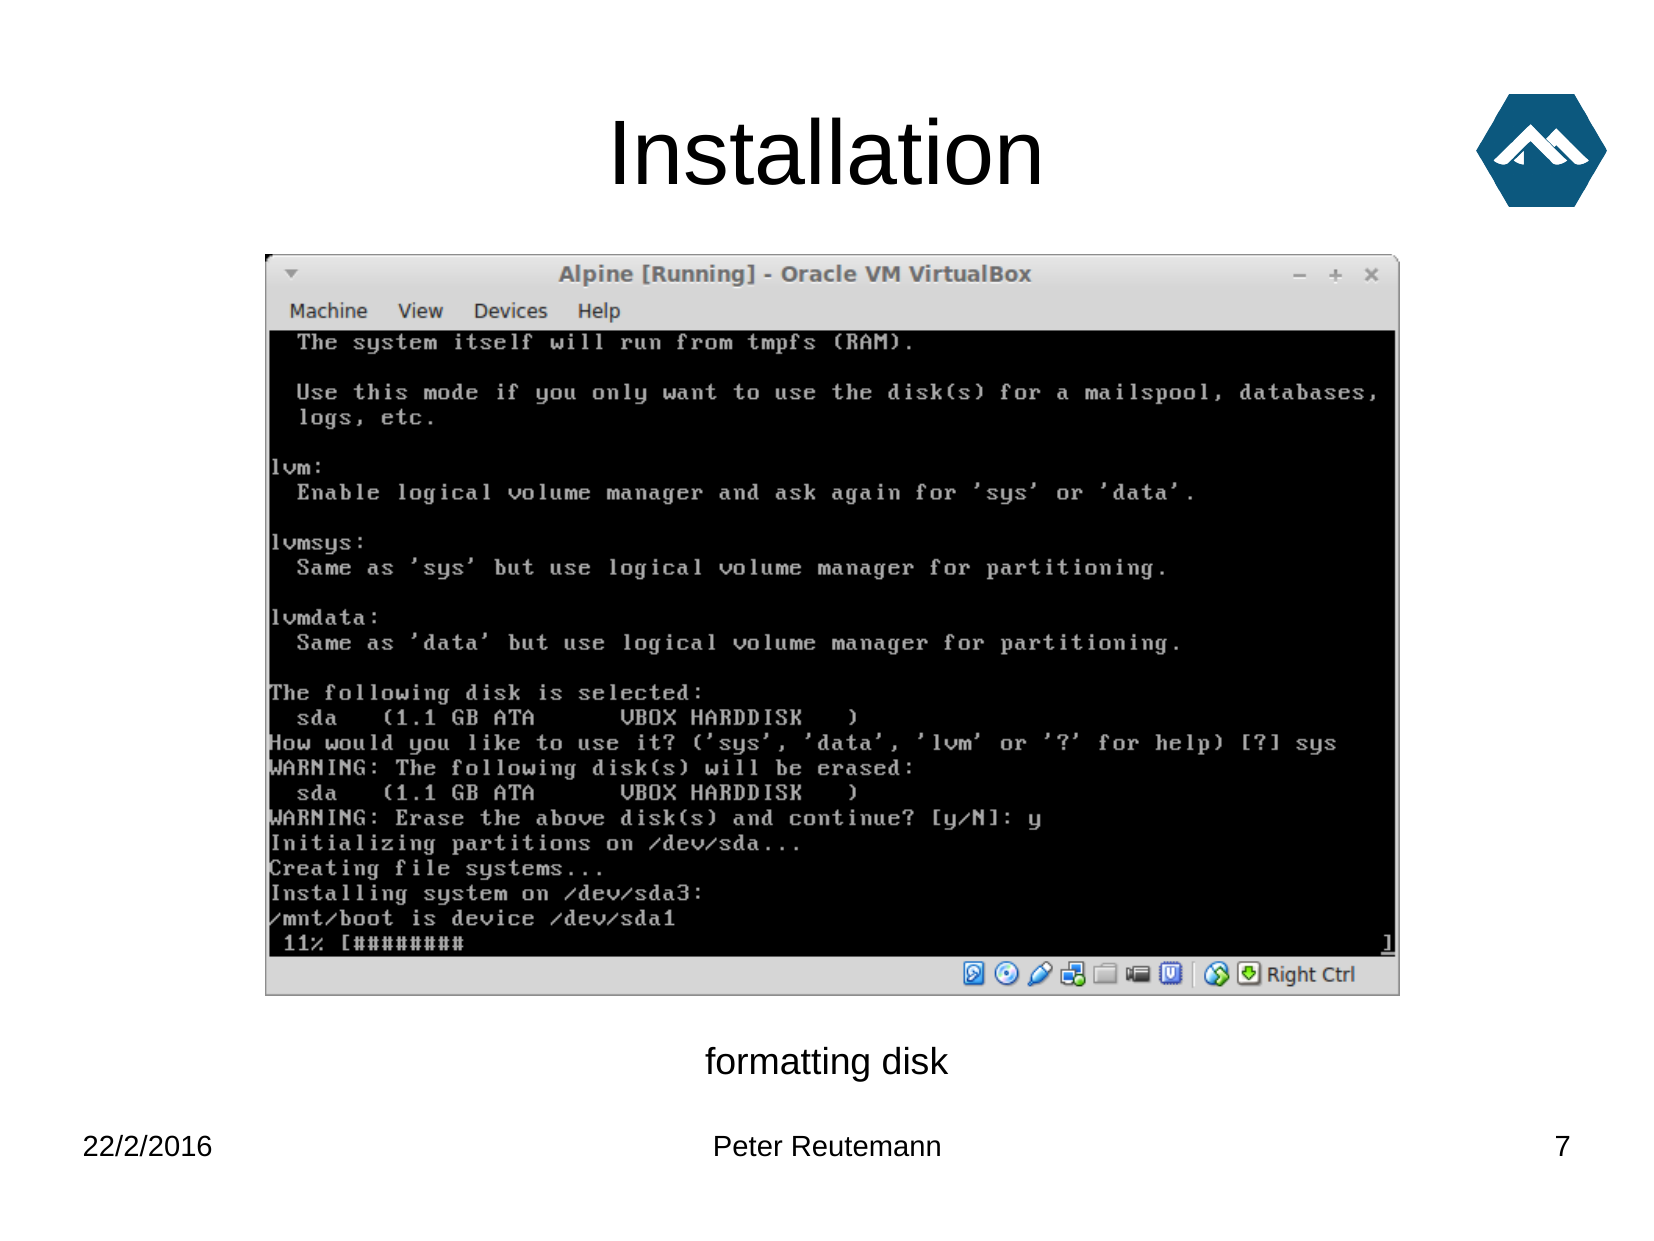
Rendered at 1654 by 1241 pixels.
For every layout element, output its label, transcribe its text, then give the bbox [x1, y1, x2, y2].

text_box formatting disk [690, 1033, 964, 1091]
picture [265, 254, 1400, 996]
picture [1476, 94, 1607, 207]
title Installation [82, 49, 1571, 257]
